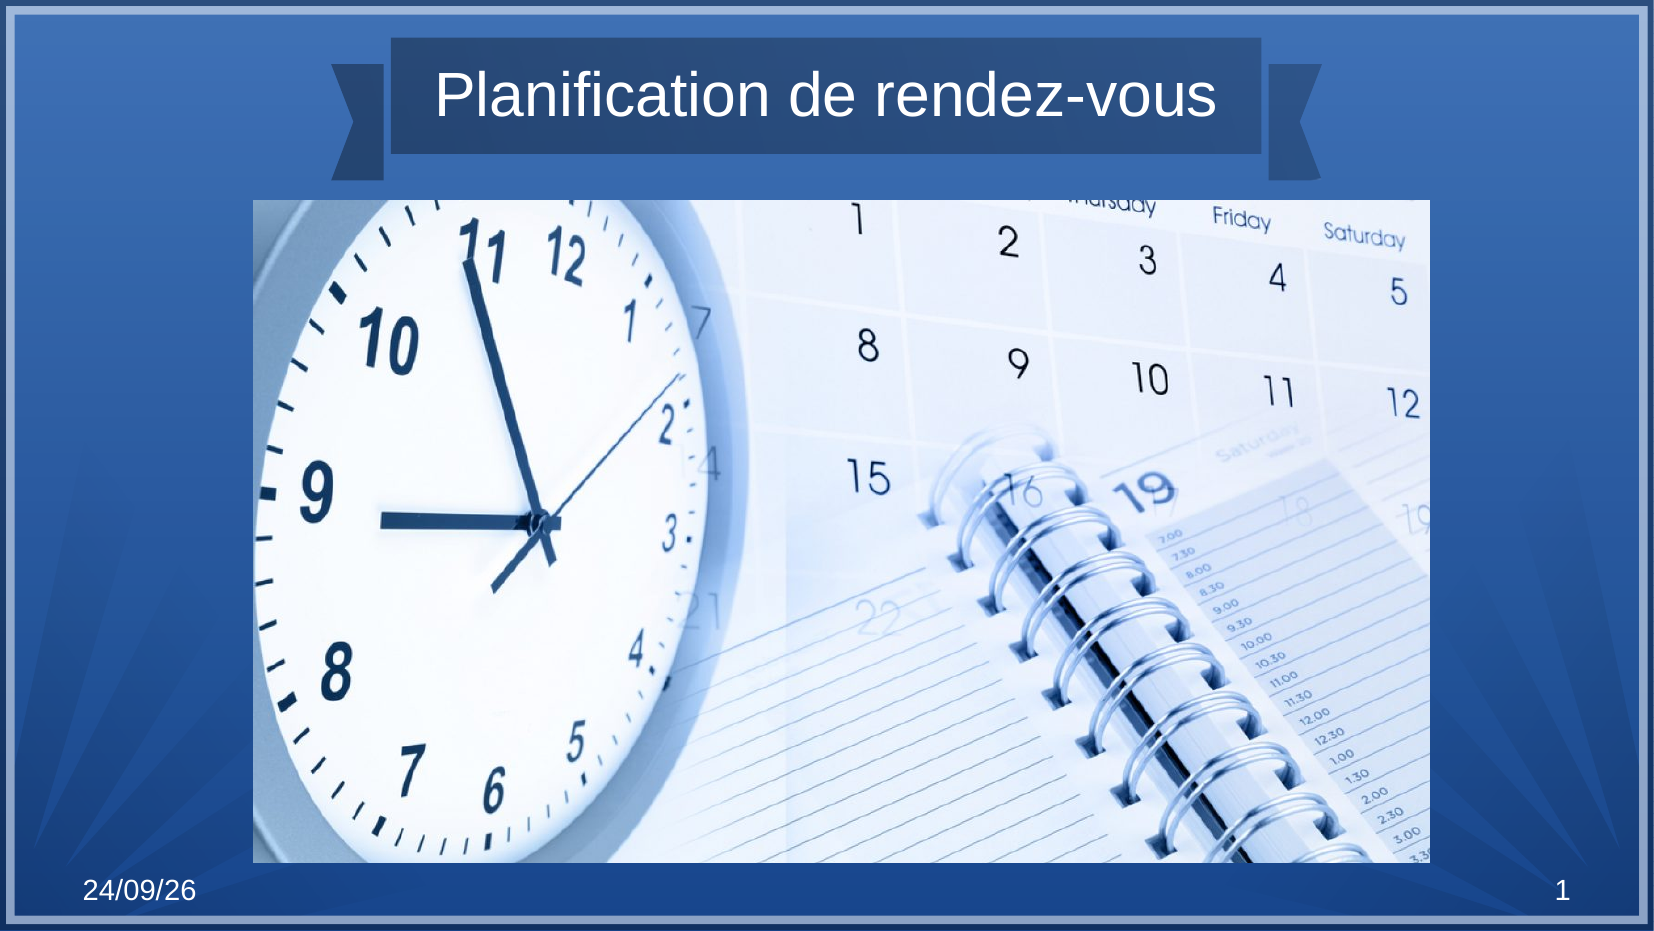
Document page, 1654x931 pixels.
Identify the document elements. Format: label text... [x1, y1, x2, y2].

title Planification de rendez-vous [389, 35, 1264, 154]
picture [253, 200, 1430, 863]
